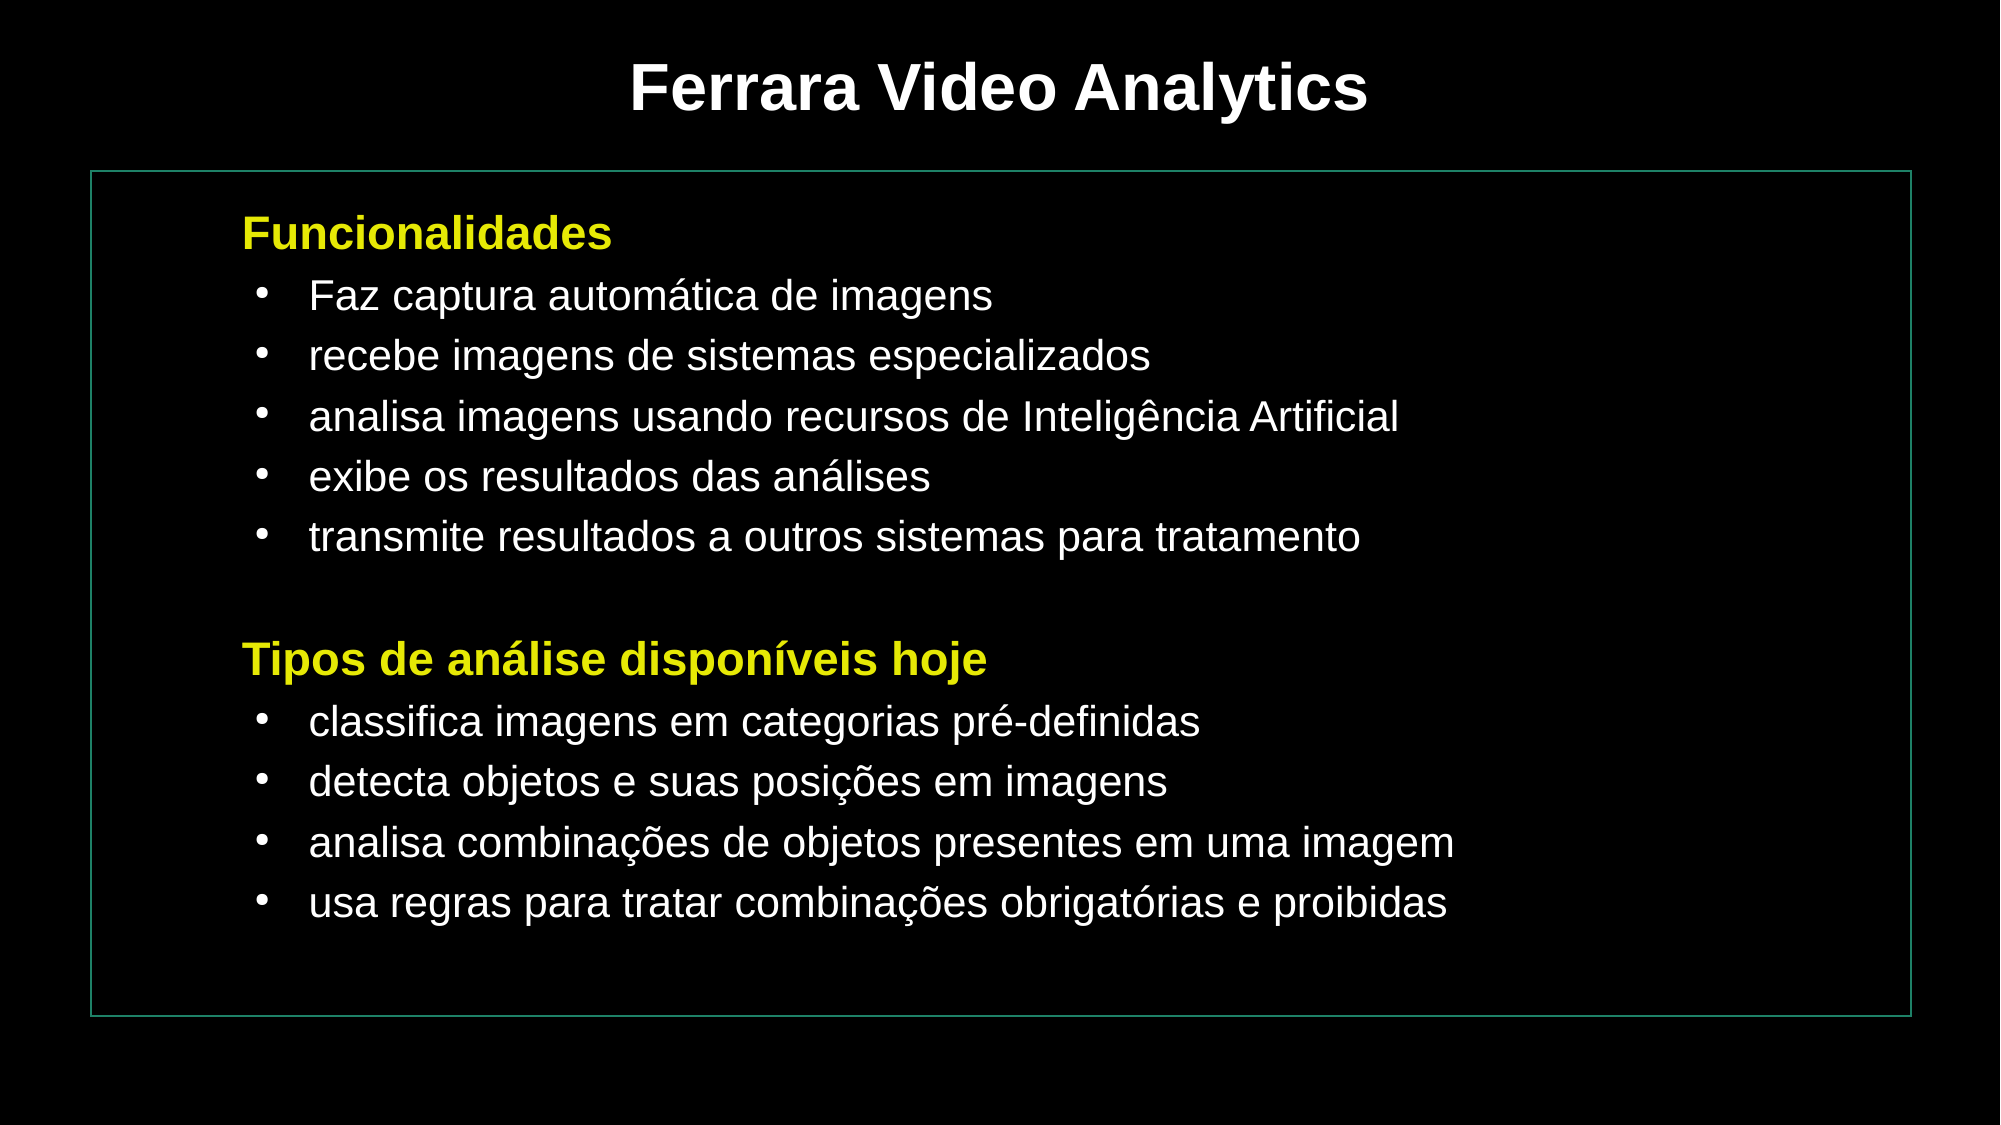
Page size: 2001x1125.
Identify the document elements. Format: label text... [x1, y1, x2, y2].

list Funcionalidades Faz captura automática de imagens recebe imagens de sistemas especializados analisa imagens usando recursos de Inteligência Artificial exibe os resultados das análises transmite resultados a outros sistemas para tratamento Tipos de análise disponíveis hoje classifica imagens em categorias pré-definidas detecta objetos e suas posições em imagens analisa combinações de objetos presentes em uma imagem usa regras para tratar combinações obrigatórias e proibidas [226, 201, 1771, 939]
title Ferrara Video Analytics [0, 42, 2000, 136]
